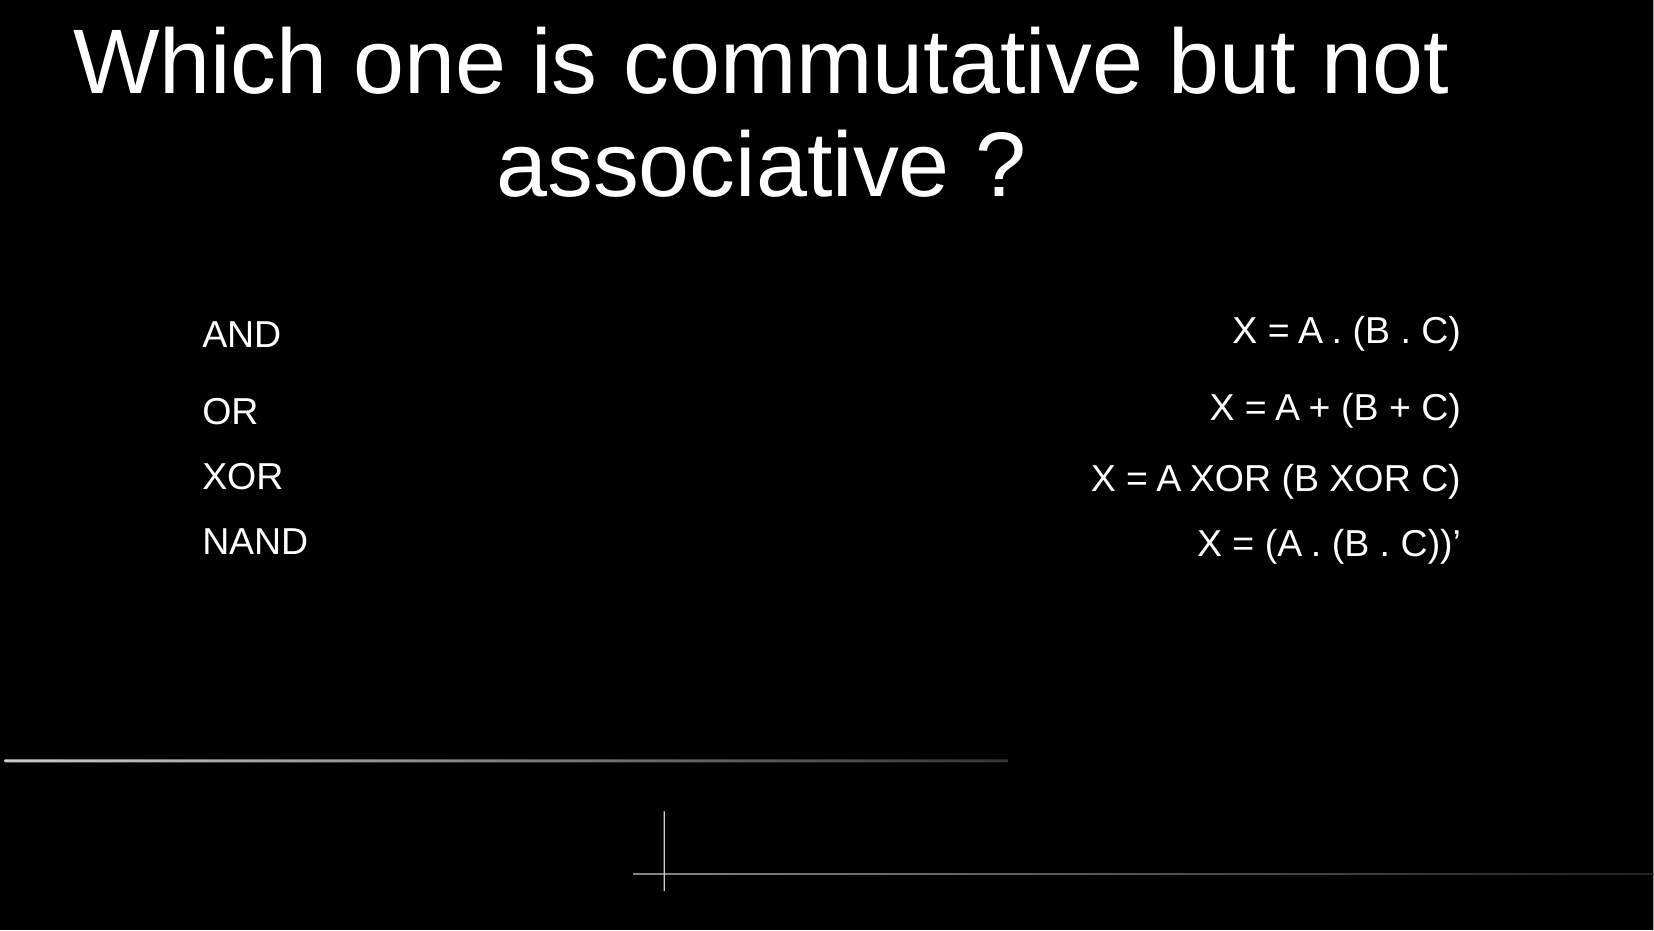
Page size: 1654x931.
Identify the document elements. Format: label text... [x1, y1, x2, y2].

text_box OR [187, 382, 274, 440]
text_box XOR [187, 447, 299, 505]
title Which one is commutative but not associative ? [23, 10, 1501, 216]
text_box X = A + (B + C) [1194, 378, 1476, 436]
text_box X = (A . (B . C))’ [1182, 514, 1476, 572]
text_box X = A XOR (B XOR C) [1076, 449, 1476, 507]
text_box AND [187, 306, 297, 364]
text_box NAND [187, 512, 324, 570]
text_box X = A . (B . C) [1217, 302, 1476, 359]
